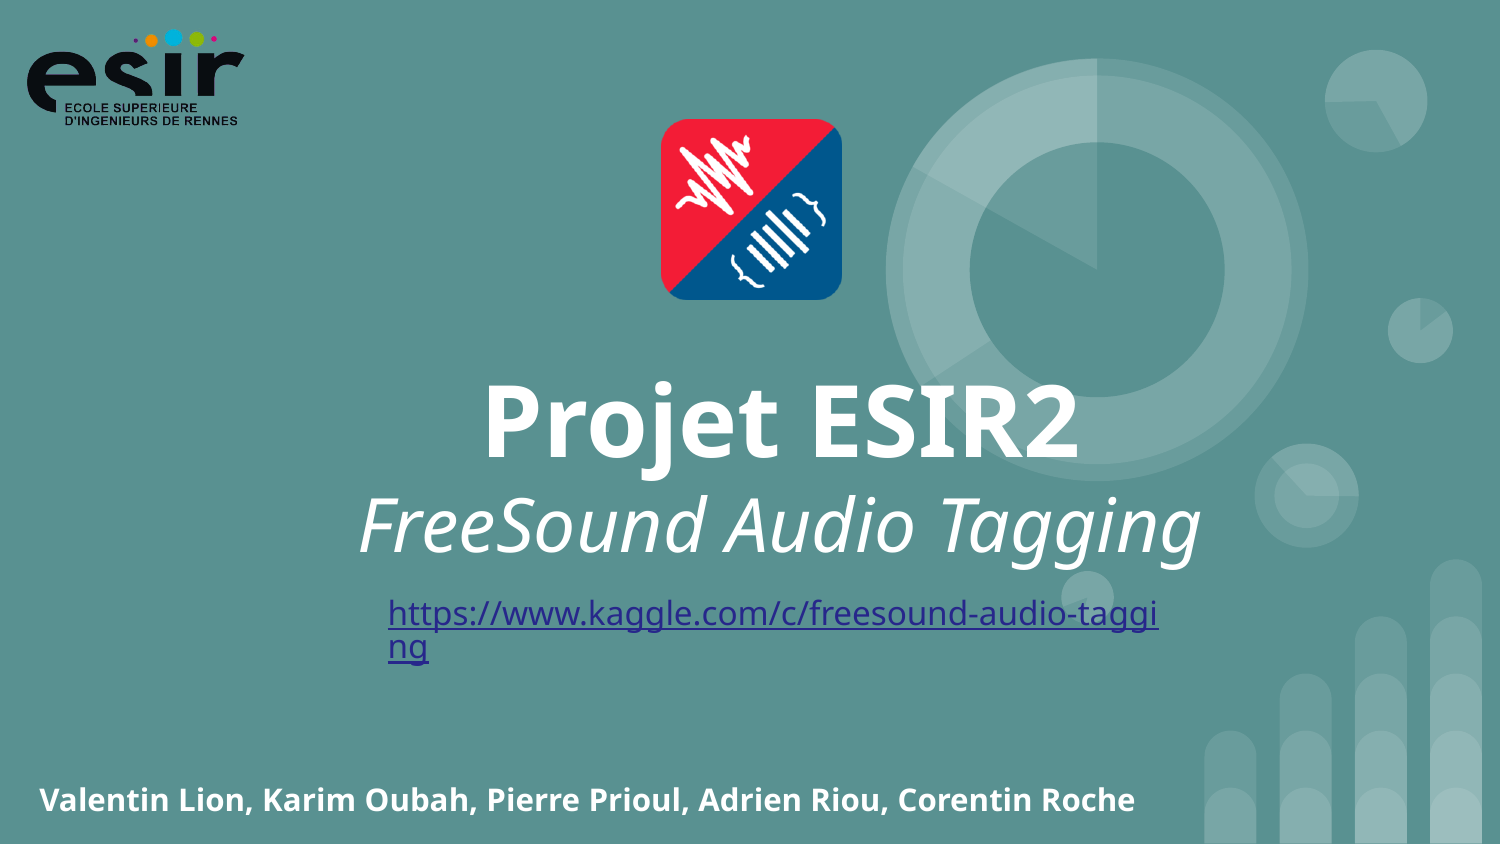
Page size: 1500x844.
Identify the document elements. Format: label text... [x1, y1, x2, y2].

title Projet ESIR2 FreeSound Audio Tagging [136, 309, 1425, 617]
picture [661, 119, 842, 301]
text_box Valentin Lion, Karim Oubah, Pierre Prioul, Adrien Riou, Corentin Roche [24, 765, 1153, 828]
subtitle https://www.kaggle.com/c/freesound-audio-tagging [372, 576, 1189, 691]
picture [24, 26, 249, 129]
